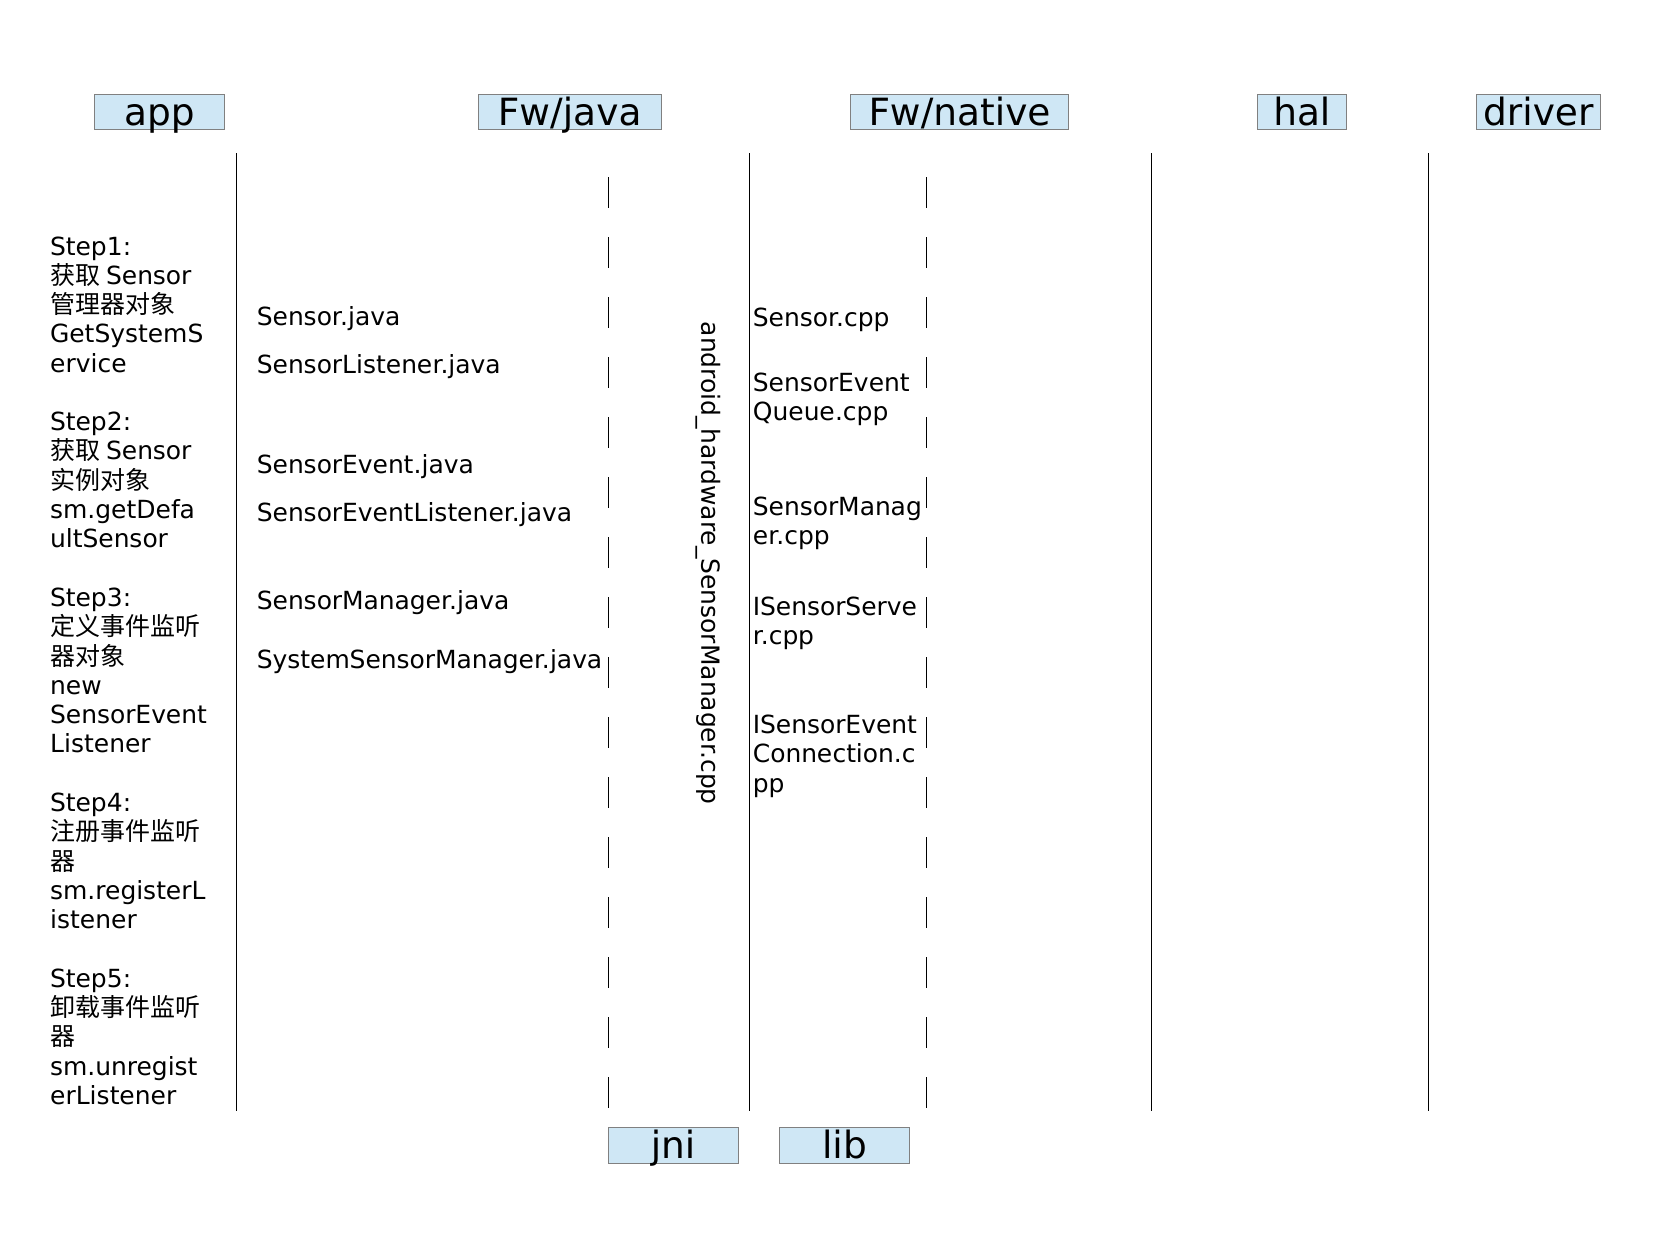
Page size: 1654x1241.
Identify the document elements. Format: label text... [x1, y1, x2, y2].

text_box SensorManager.cpp [738, 484, 939, 558]
text_box SensorEventListener.java [242, 490, 591, 535]
text_box SensorEvent.java [242, 443, 538, 488]
text_box Step1: 获取Sensor管理器对象 GetSystemService Step2: 获取Sensor实例对象 sm.getDefaultSensor Step3: 定义事件监听器对象 new SensorEventListener Step4: 注册事件监听器 sm.registerListener Step5: 卸载事件监听器 sm.unregisterListener [35, 224, 225, 1118]
text_box SensorEventQueue.cpp [738, 360, 939, 434]
text_box Sensor.java [242, 295, 443, 340]
text_box Sensor.cpp [738, 295, 939, 340]
text_box android_hardware_SensorManager.cpp [673, 307, 733, 945]
text_box app [94, 94, 225, 130]
text_box app [177, 107, 188, 123]
text_box SensorManager.java [242, 578, 591, 624]
text_box ISensorServer.cpp [738, 584, 939, 659]
text_box Fw/java [478, 94, 662, 130]
text_box SystemSensorManager.java [242, 638, 638, 683]
text_box SensorListener.java [242, 342, 538, 387]
text_box lib [779, 1127, 910, 1164]
text_box app [154, 107, 165, 123]
text_box Fw/native [850, 94, 1069, 130]
text_box jni [608, 1127, 739, 1164]
text_box driver [1476, 94, 1601, 130]
text_box ISensorEventConnection.cpp [738, 702, 939, 806]
text_box hal [1257, 94, 1347, 130]
